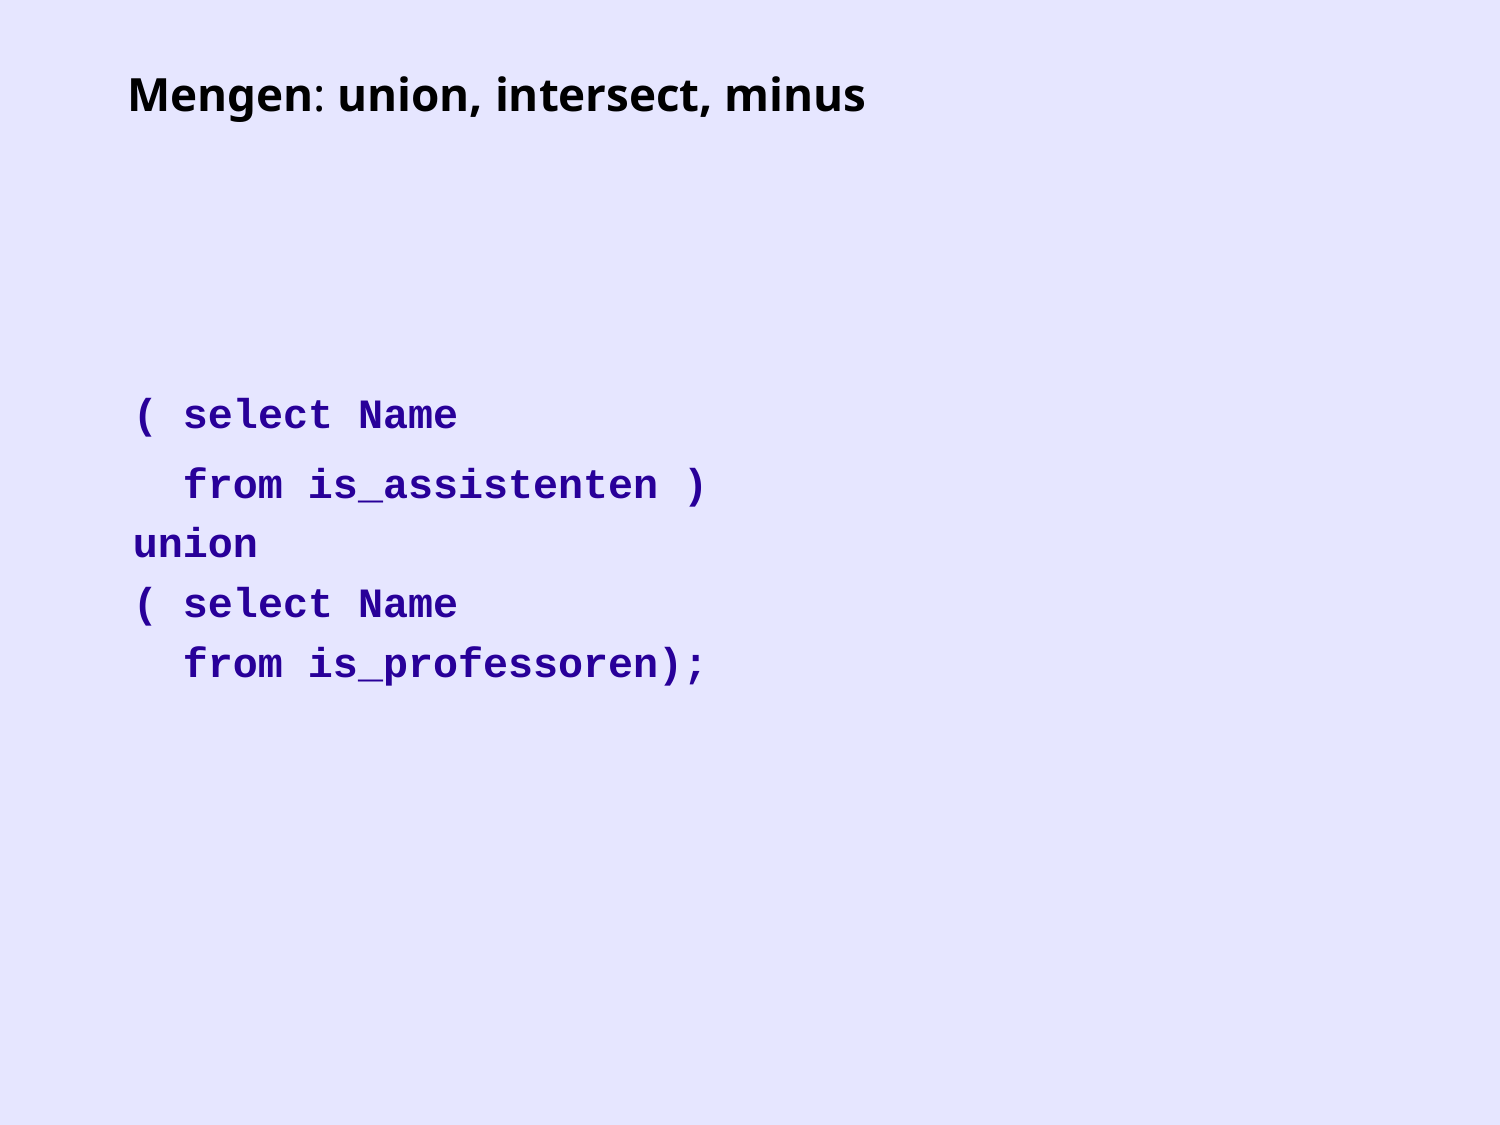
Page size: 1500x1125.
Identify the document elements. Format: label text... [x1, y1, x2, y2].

list ( select Name from is_assistenten )‏ union ( select Name from is_professoren); [118, 236, 1388, 988]
title Mengen: union, intersect, minus [112, 7, 1388, 196]
